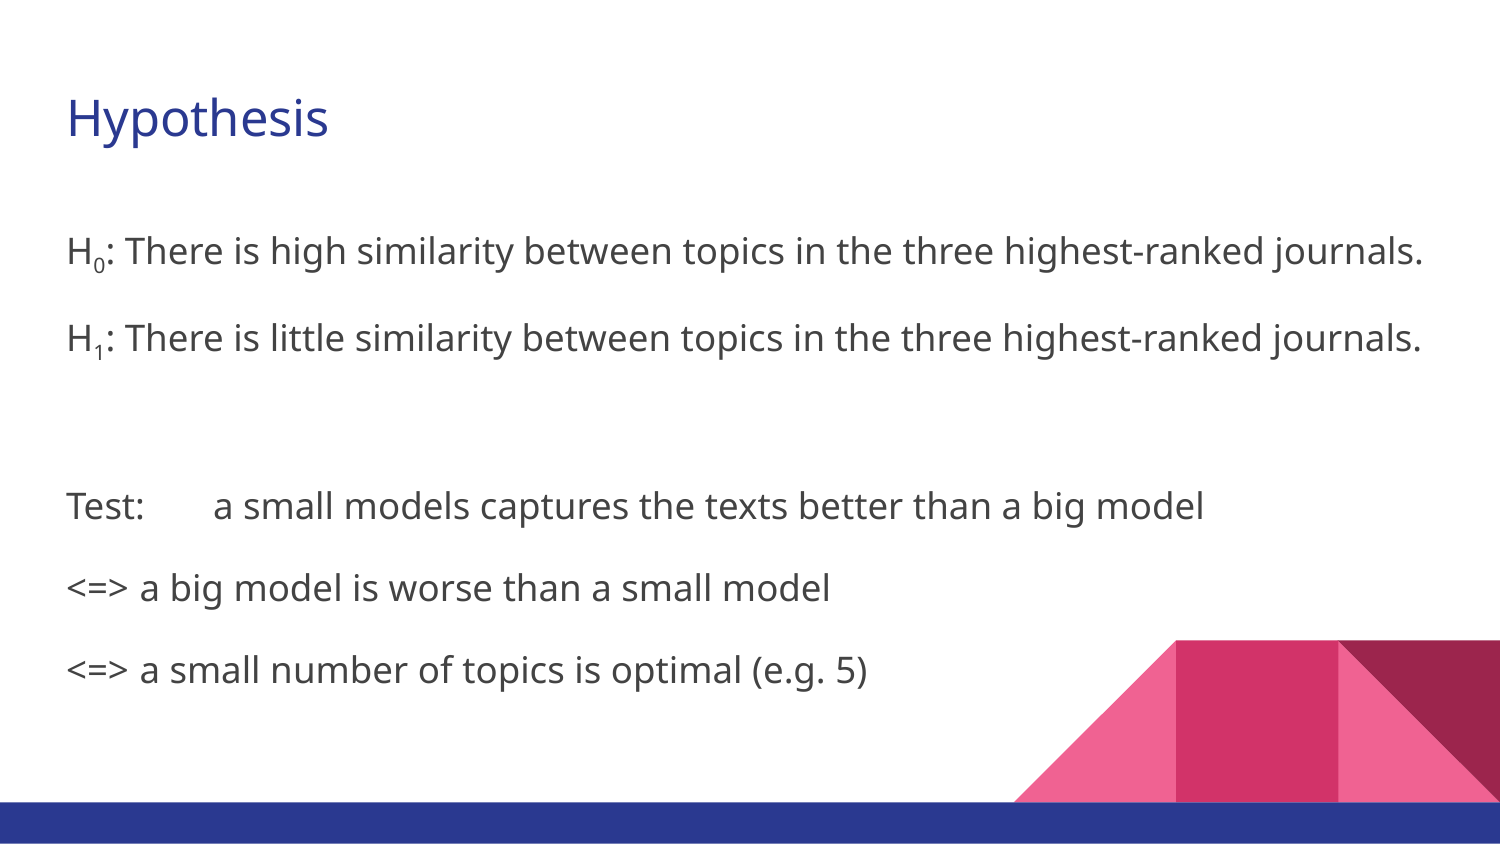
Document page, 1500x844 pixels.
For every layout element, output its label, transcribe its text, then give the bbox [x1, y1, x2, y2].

list H0: There is high similarity between topics in the three highest-ranked journals. H1: There is little similarity between topics in the three highest-ranked journals. Test: a small models captures the texts better than a big model <=> a big model is worse than a small model <=> a small number of topics is optimal (e.g. 5) [51, 201, 1449, 750]
title Hypothesis [51, 67, 1449, 167]
